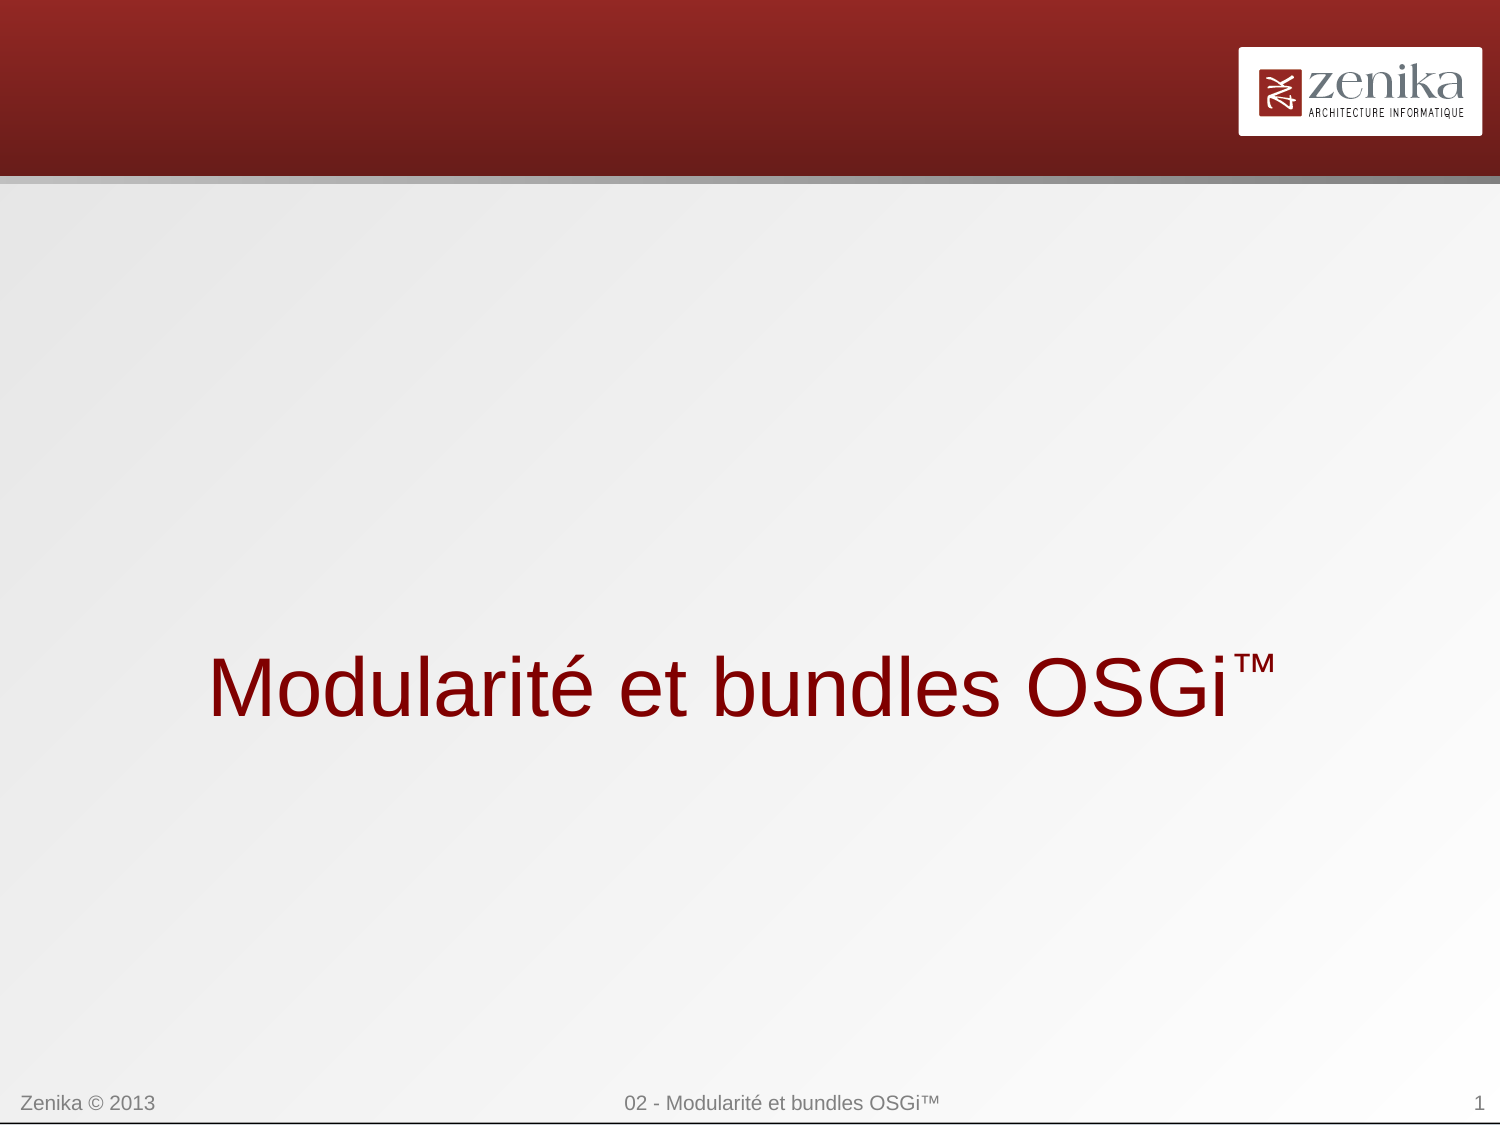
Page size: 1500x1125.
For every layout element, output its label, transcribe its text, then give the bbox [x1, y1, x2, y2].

subtitle Modularité et bundles OSGi™ [50, 249, 1435, 1079]
picture [1257, 58, 1464, 125]
